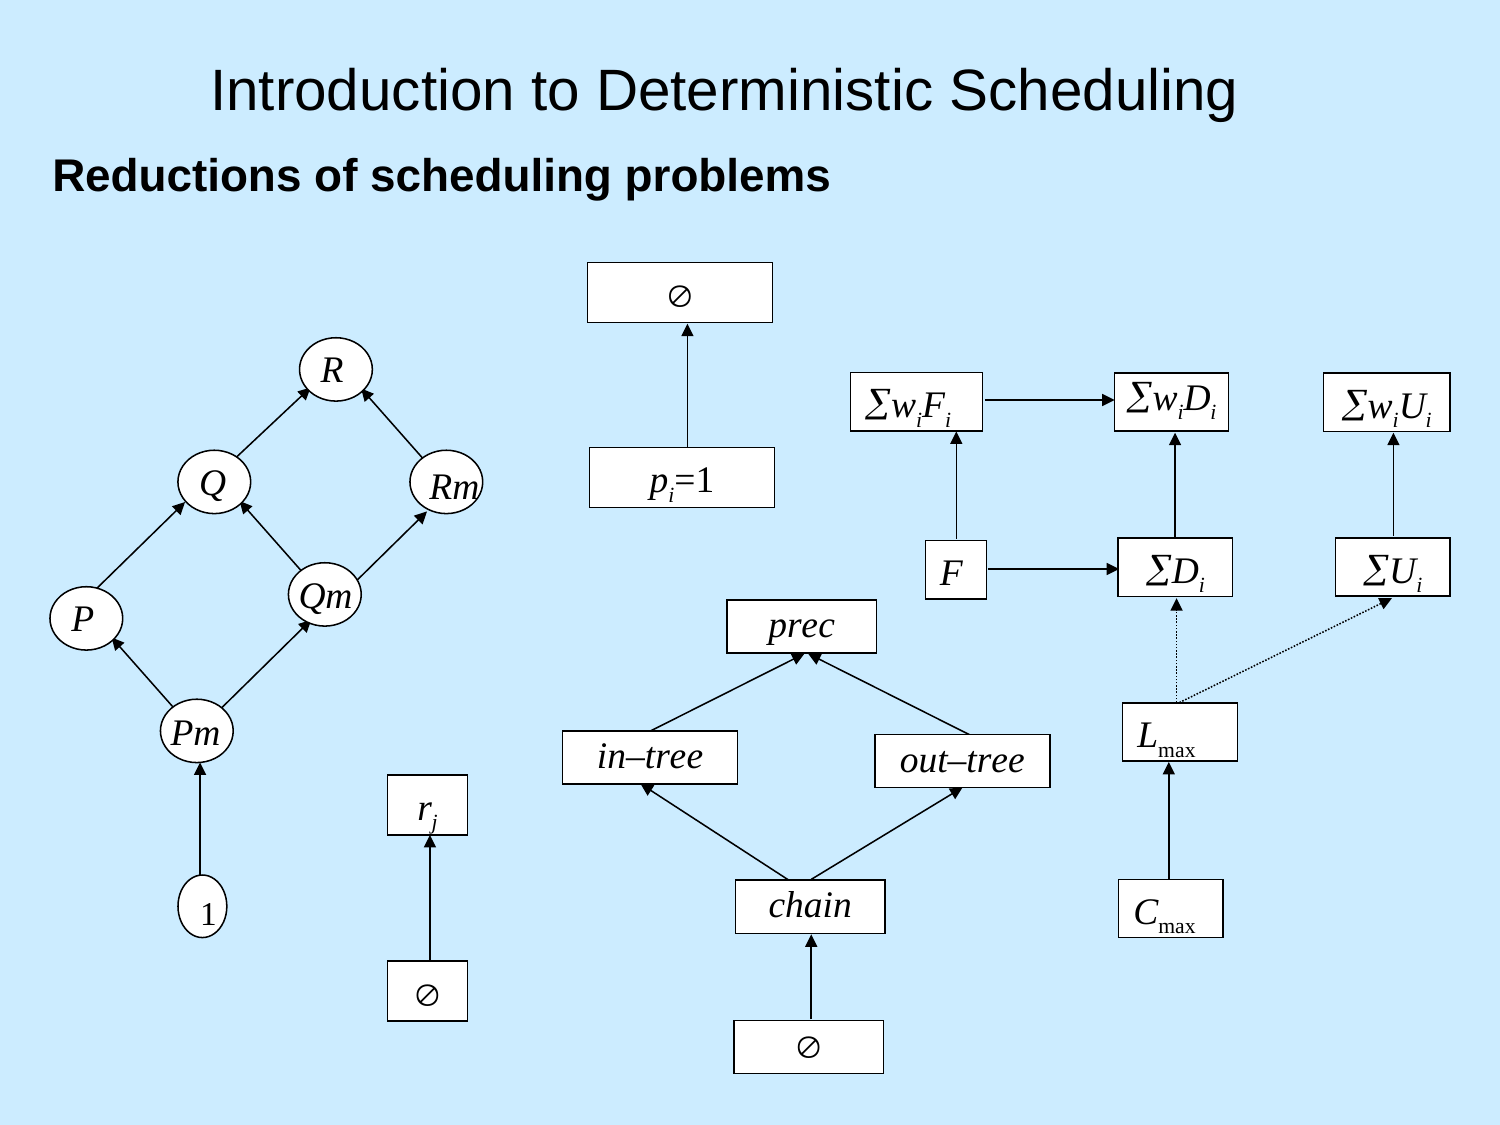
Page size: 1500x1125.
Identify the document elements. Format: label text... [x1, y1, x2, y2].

text_box Lmax [1122, 702, 1238, 761]
text_box  [387, 960, 468, 1021]
text_box Pm [155, 699, 242, 759]
text_box P [56, 586, 124, 644]
text_box [314, 395, 358, 402]
text_box wiUi [1323, 373, 1450, 432]
text_box  [587, 262, 773, 323]
text_box R [305, 337, 373, 395]
text_box [306, 622, 343, 627]
text_box pi=1 [589, 447, 775, 508]
text_box in–tree [562, 730, 738, 784]
text_box Qm [283, 563, 370, 622]
text_box F [925, 540, 987, 599]
text_box [429, 450, 464, 454]
title Introduction to Deterministic Scheduling [0, 12, 1450, 163]
text_box [65, 644, 108, 651]
text_box chain [735, 880, 885, 934]
text_box Cmax [1118, 879, 1223, 938]
text_box out–tree [874, 734, 1051, 788]
text_box rj [387, 774, 468, 835]
text_box [49, 601, 56, 636]
text_box [177, 464, 184, 500]
text_box  [734, 1020, 884, 1074]
text_box [299, 352, 305, 387]
text_box prec [727, 599, 877, 653]
text_box Rm [414, 454, 501, 513]
text_box Ui [1335, 537, 1451, 597]
text_box Q [184, 450, 252, 508]
text_box 1 [177, 875, 227, 938]
text_box Reductions of scheduling problems [37, 137, 1326, 208]
text_box Di [1117, 538, 1233, 597]
text_box [409, 467, 414, 497]
text_box [180, 759, 214, 763]
text_box wiFi [850, 372, 983, 431]
text_box wiDi [1114, 372, 1229, 431]
text_box [193, 508, 235, 514]
